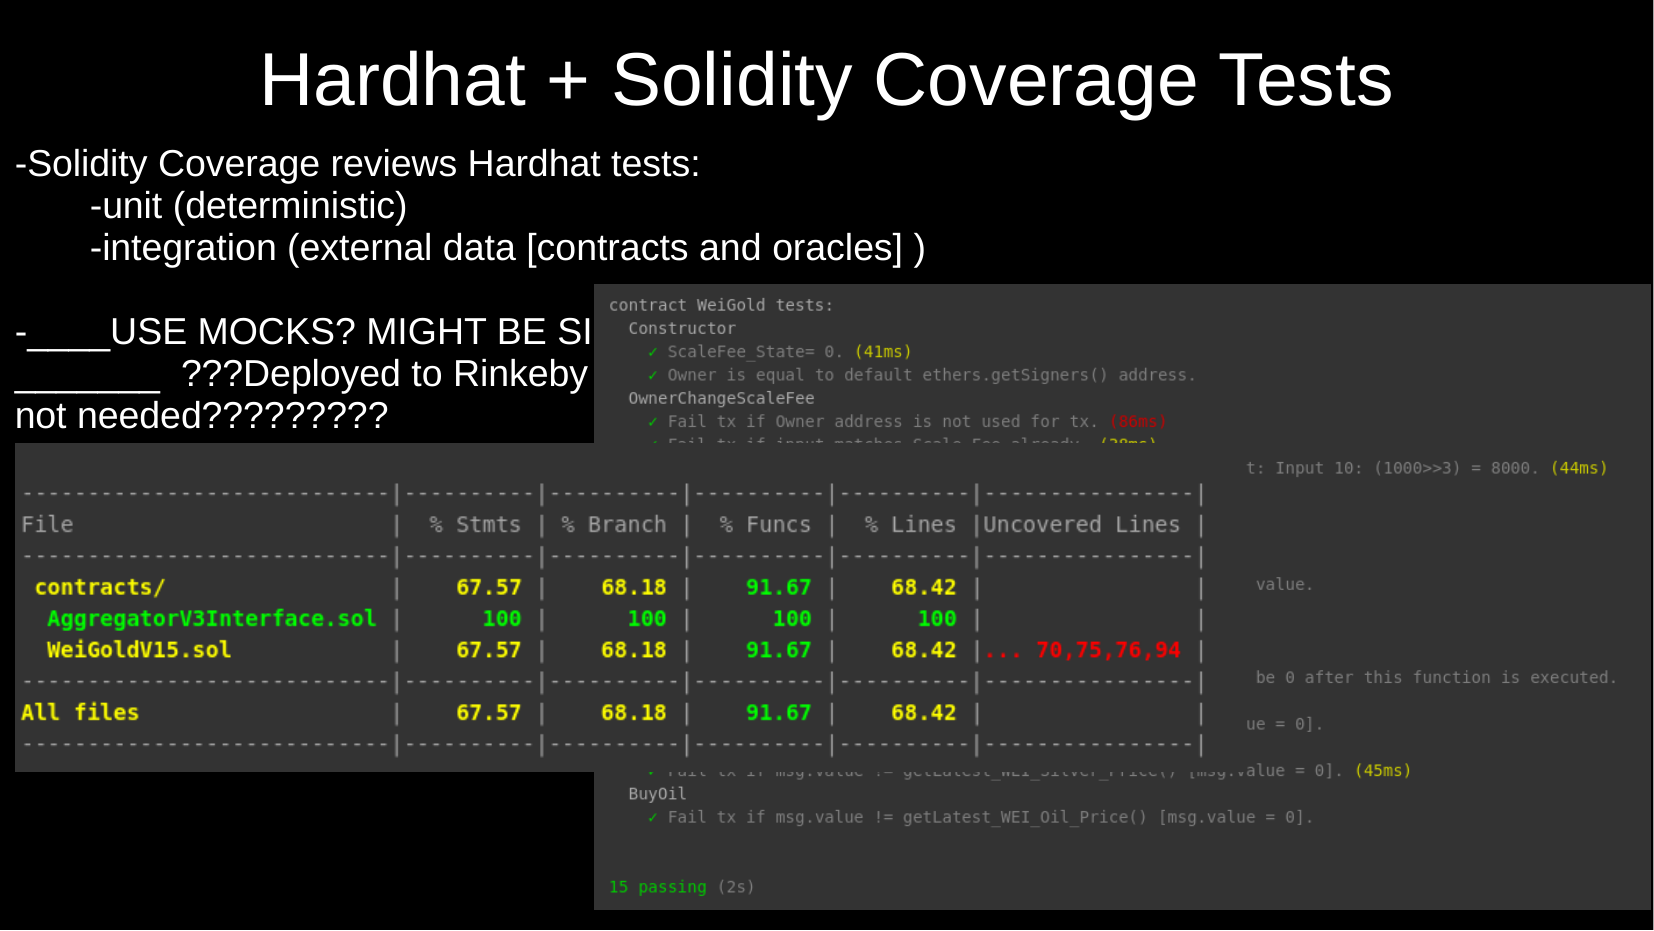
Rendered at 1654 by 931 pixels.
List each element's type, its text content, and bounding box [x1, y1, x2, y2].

text_box Hardhat + Solidity Coverage Tests [0, 30, 1654, 135]
text_box -Solidity Coverage reviews Hardhat tests: -unit (deterministic) -integration (external data [contracts and oracles] ) -____USE MOCKS? MIGHT BE SIMPLER THAN FORKING RINKEBY TO HARDHAT.??? _______ ???Deployed to Rinkeby network with Chainlink pricefeeds. Therefore, mock contracts not needed????????? [0, 135, 1654, 444]
picture [15, 284, 1651, 910]
